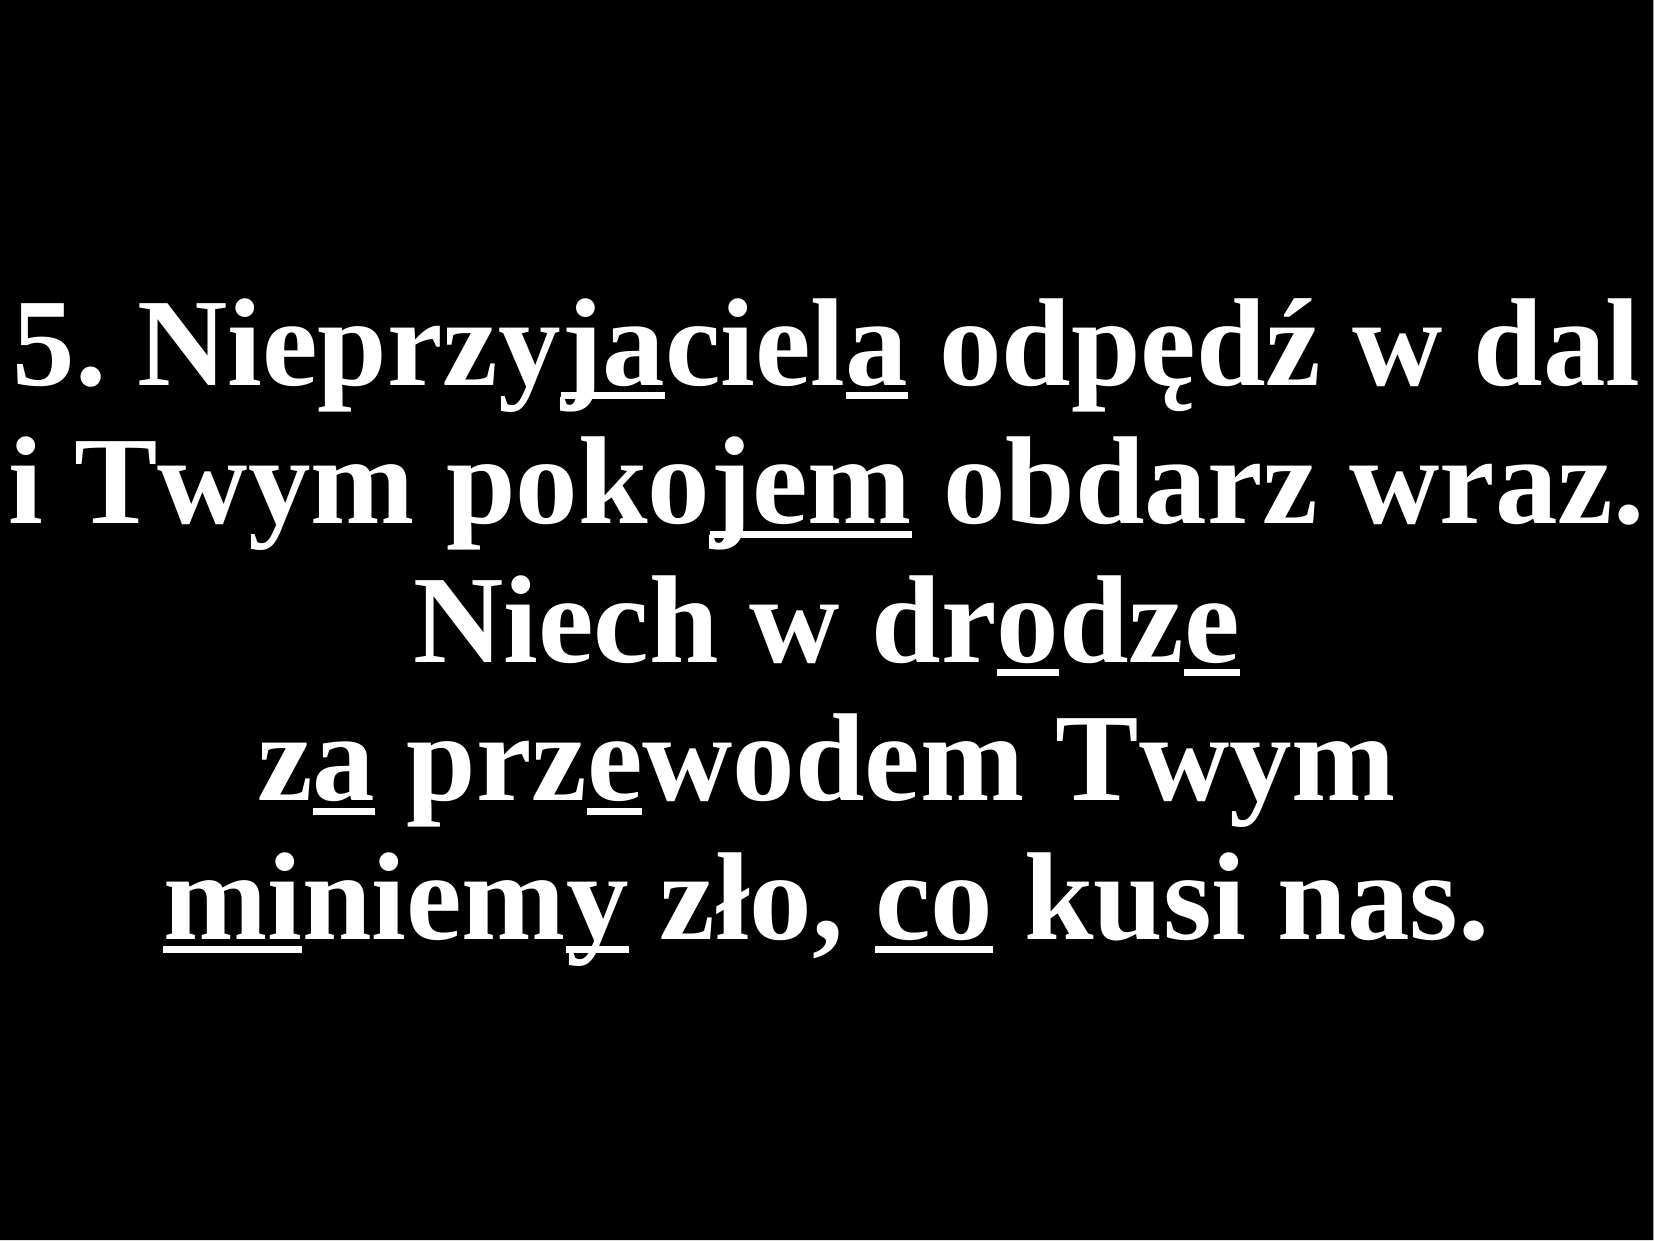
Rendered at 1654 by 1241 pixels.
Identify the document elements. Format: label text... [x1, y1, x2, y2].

title 5. Nieprzyjaciela odpędź w dal i Twym pokojem obdarz wraz. Niech w drodze za przewodem Twym miniemy zło, co kusi nas. [0, 0, 1654, 1241]
